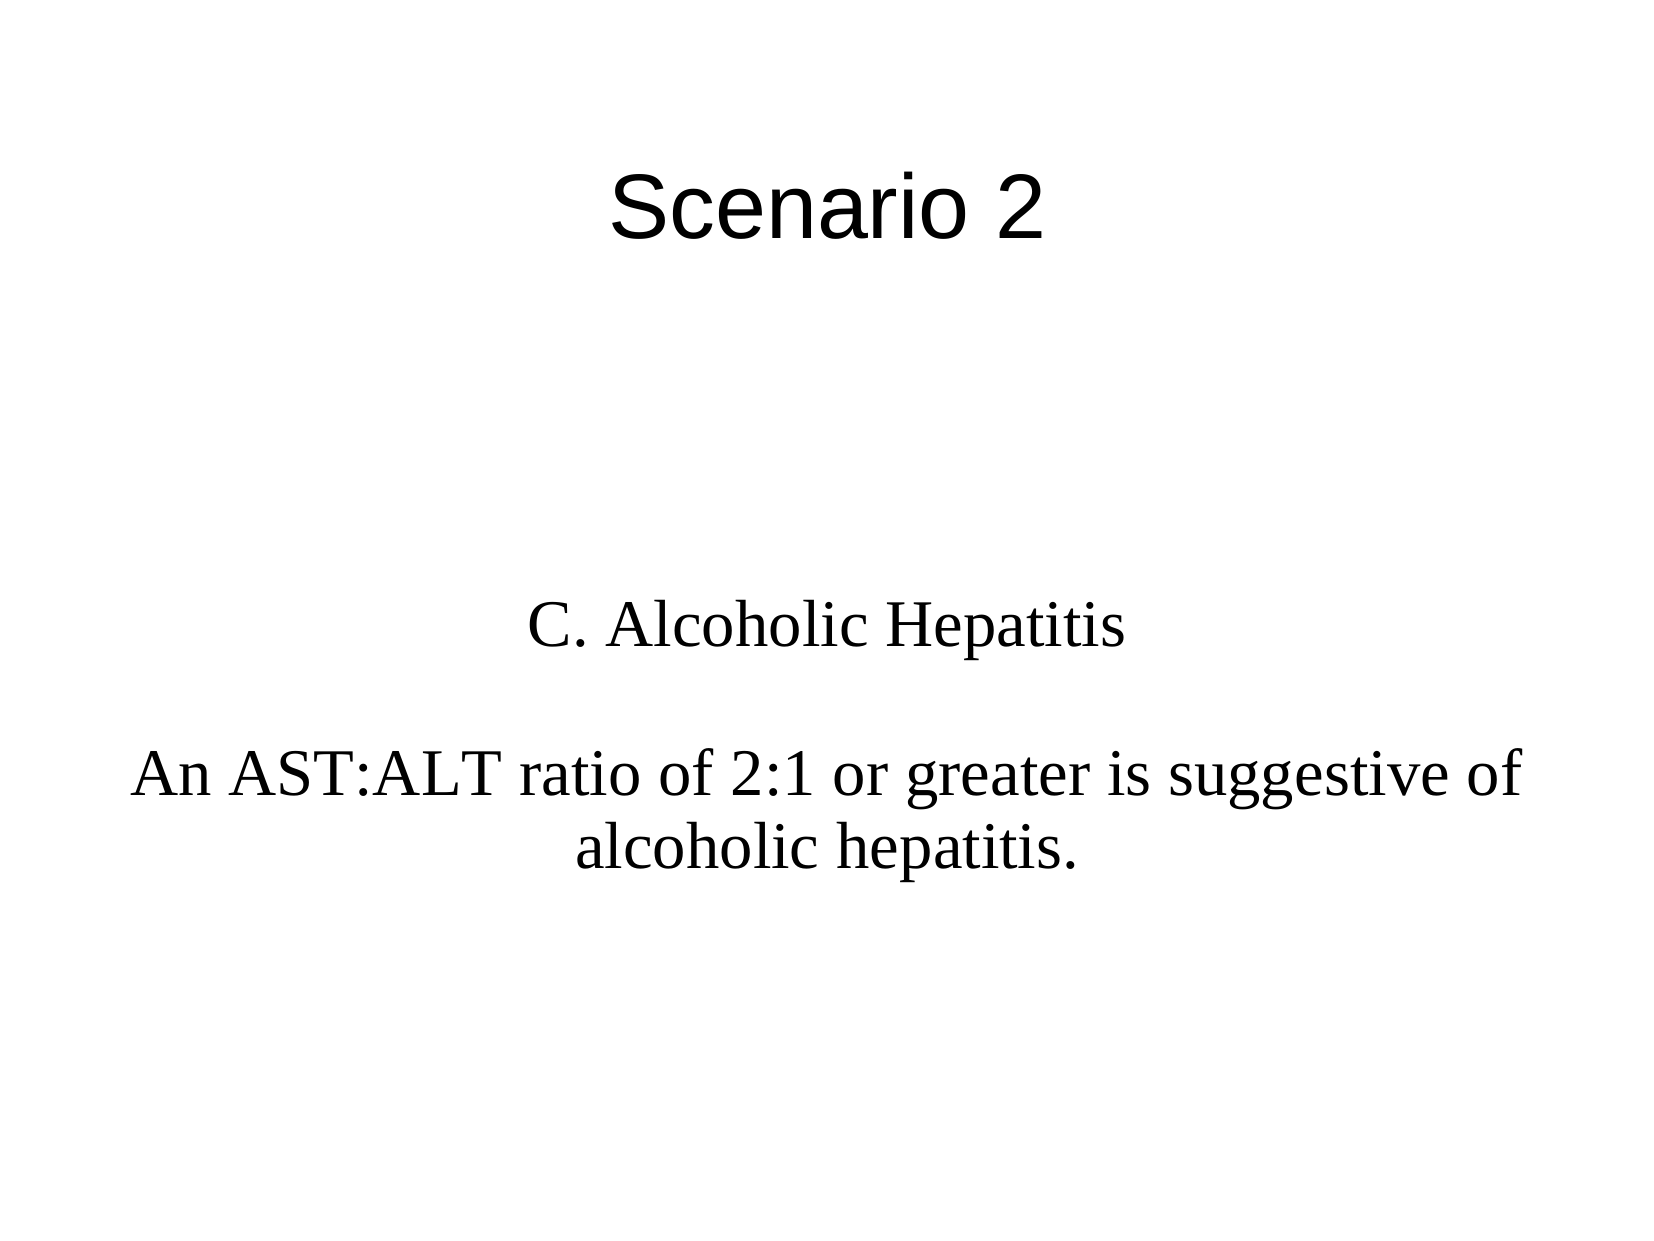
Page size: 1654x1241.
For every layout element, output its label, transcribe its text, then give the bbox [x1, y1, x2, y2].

title Scenario 2 [121, 102, 1534, 311]
subtitle C. Alcoholic Hepatitis An AST:ALT ratio of 2:1 or greater is suggestive of alcoholic hepatitis. [121, 344, 1534, 1127]
